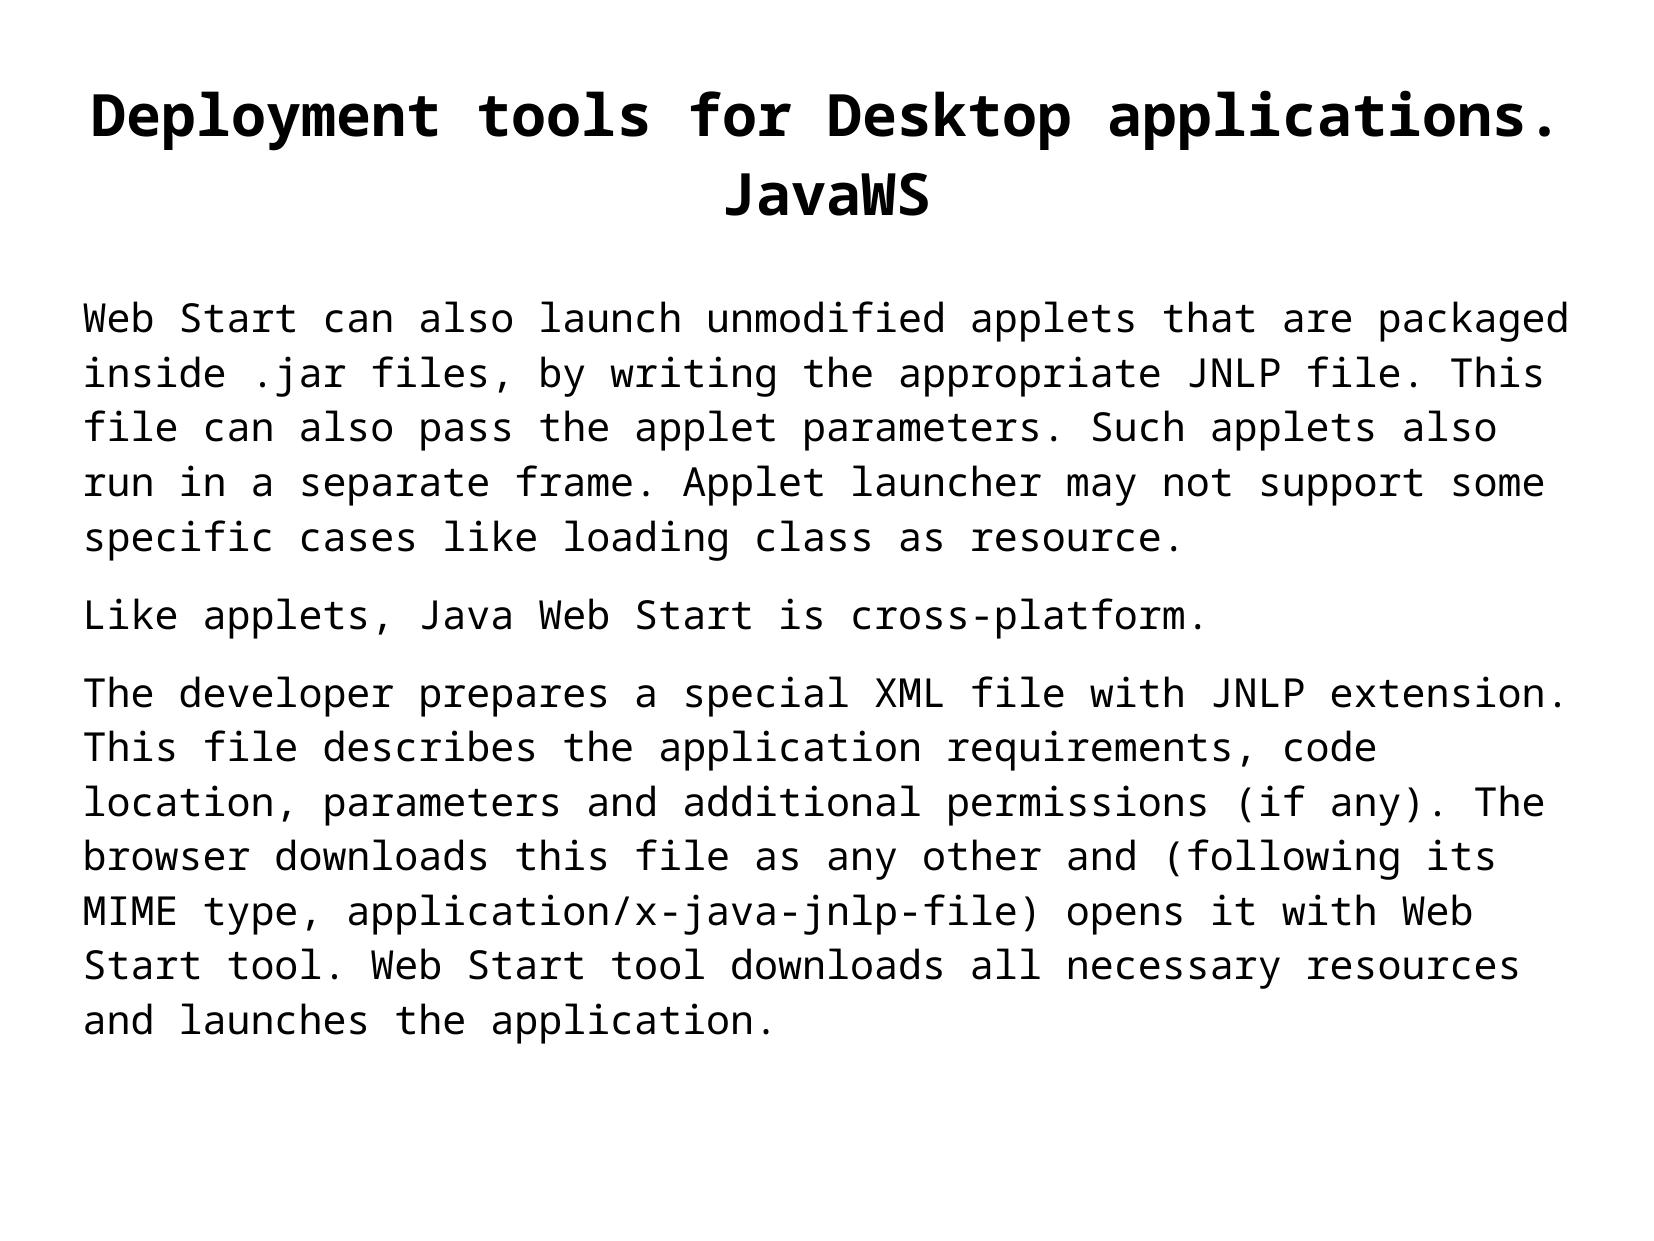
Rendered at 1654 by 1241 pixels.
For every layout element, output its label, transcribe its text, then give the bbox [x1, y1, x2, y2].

title Deployment tools for Desktop applications. JavaWS [82, 49, 1571, 257]
list Web Start can also launch unmodified applets that are packaged inside .jar files, by writing the appropriate JNLP file. This file can also pass the applet parameters. Such applets also run in a separate frame. Applet launcher may not support some specific cases like loading class as resource. Like applets, Java Web Start is cross-platform. The developer prepares a special XML file with JNLP extension. This file describes the application requirements, code location, parameters and additional permissions (if any). The browser downloads this file as any other and (following its MIME type, application/x-java-jnlp-file) opens it with Web Start tool. Web Start tool downloads all necessary resources and launches the application. [82, 290, 1571, 1134]
